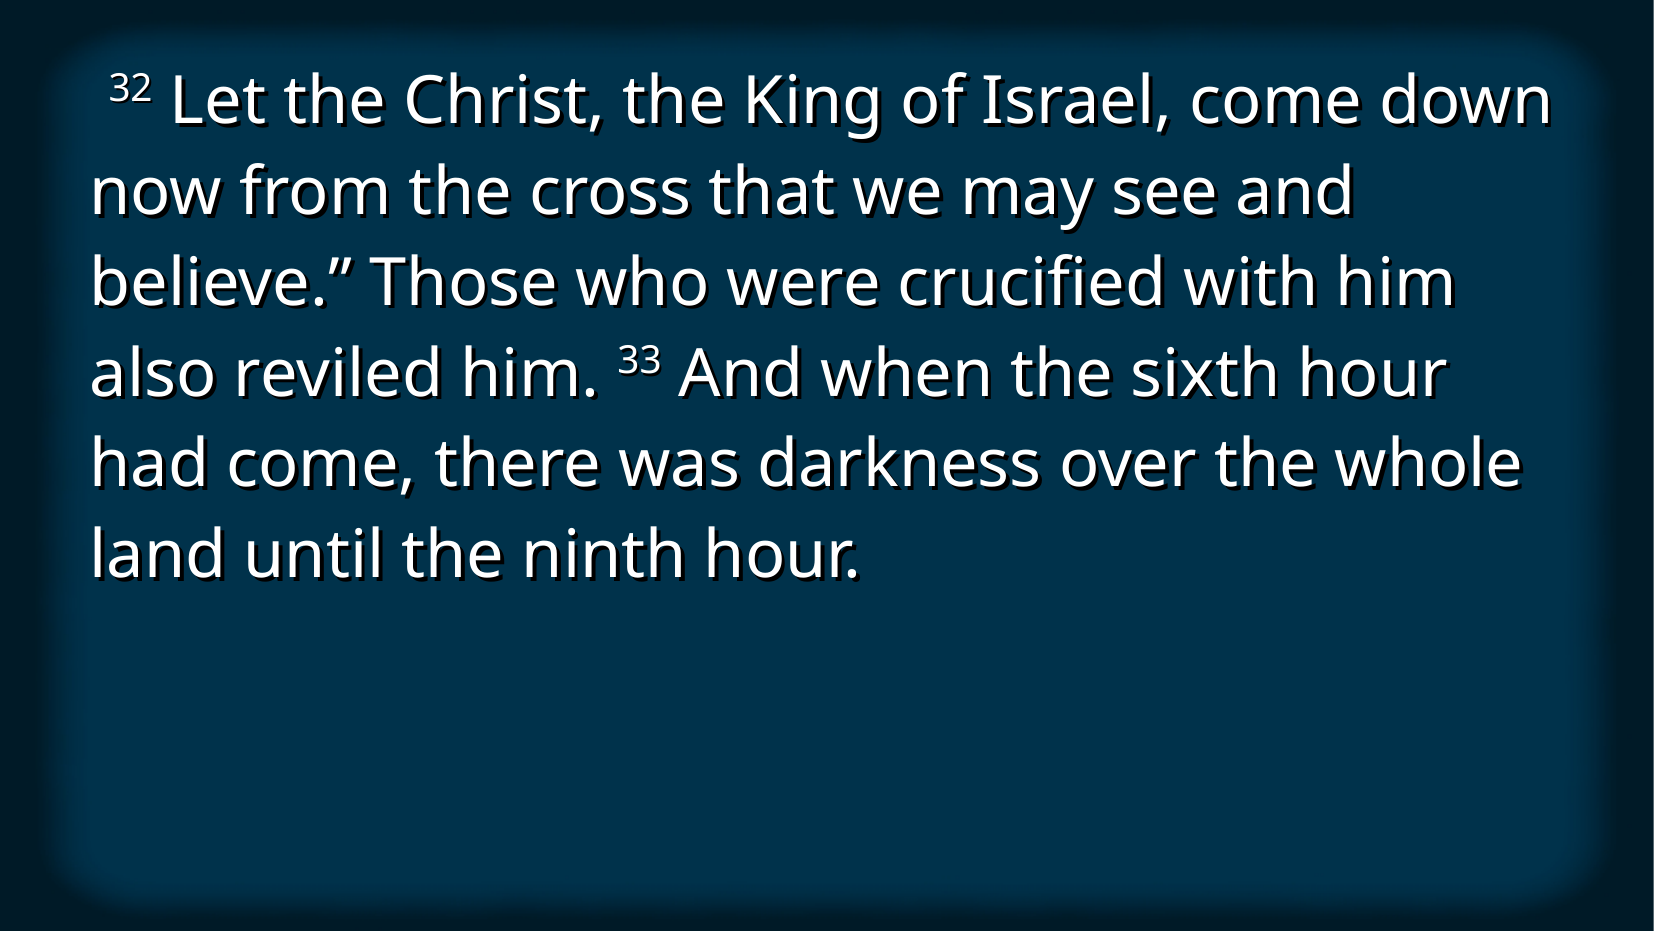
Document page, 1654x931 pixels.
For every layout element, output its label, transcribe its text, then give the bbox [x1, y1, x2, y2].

picture [0, 0, 1654, 931]
text_box 32 Let the Christ, the King of Israel, come down now from the cross that we may see and believe.” Those who were crucified with him also reviled him. 33 And when the sixth hour had come, there was darkness over the whole land until the ninth hour. [75, 45, 1591, 601]
